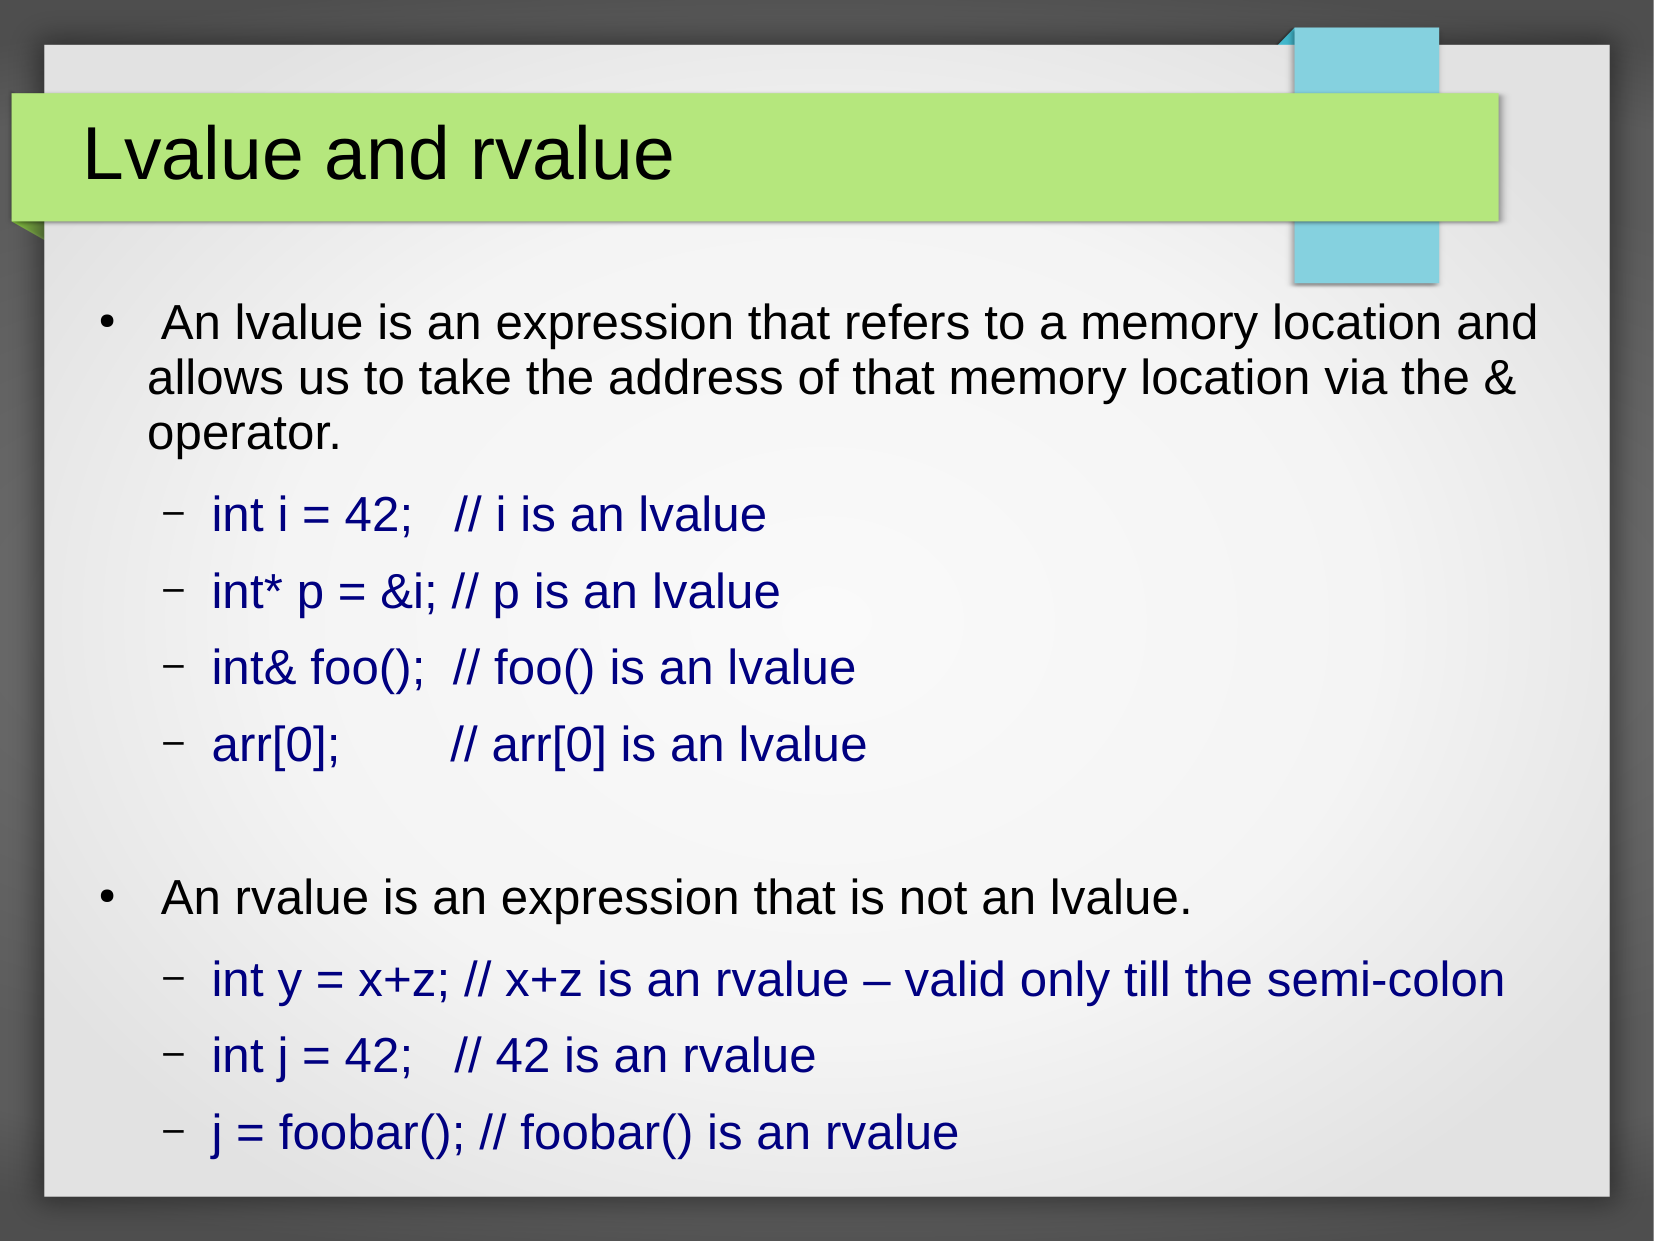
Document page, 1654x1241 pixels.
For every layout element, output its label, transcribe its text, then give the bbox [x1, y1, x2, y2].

picture [0, 0, 1654, 1241]
list An lvalue is an expression that refers to a memory location and allows us to take the address of that memory location via the & operator. int i = 42; // i is an lvalue int* p = &i; // p is an lvalue int& foo(); // foo() is an lvalue arr[0]; // arr[0] is an lvalue An rvalue is an expression that is not an lvalue. int y = x+z; // x+z is an rvalue – valid only till the semi-colon int j = 42; // 42 is an rvalue j = foobar(); // foobar() is an rvalue [82, 295, 1571, 1170]
title Lvalue and rvalue [82, 94, 1264, 213]
